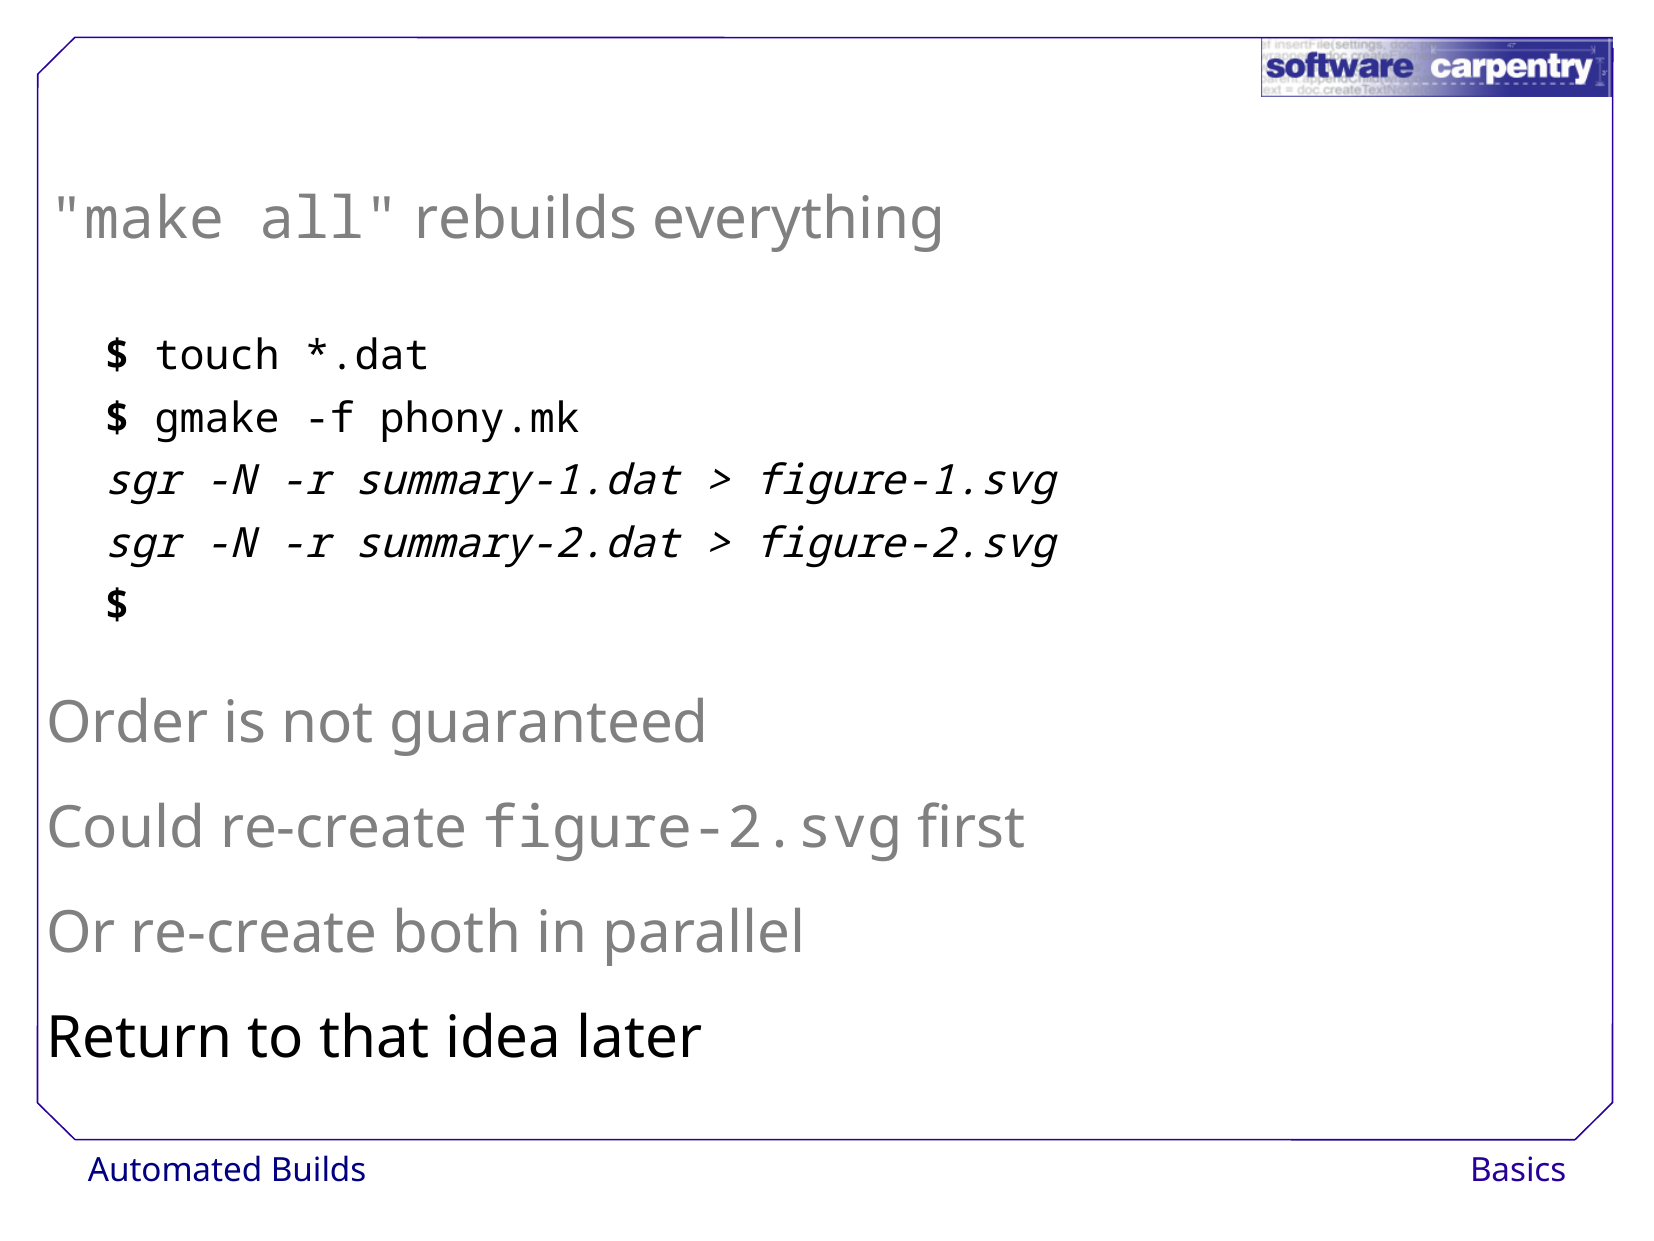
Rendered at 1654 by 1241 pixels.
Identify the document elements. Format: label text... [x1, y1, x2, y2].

text_box Order is not guaranteed Could re-create figure-2.svg first Or re-create both in parallel Return to that idea later [31, 641, 1191, 1077]
text_box $ touch *.dat $ gmake -f phony.mk sgr -N -r summary-1.dat > figure-1.svg sgr -N -r summary-2.dat > figure-2.svg $ [89, 308, 1512, 637]
text_box "make all" rebuilds everything [35, 138, 1111, 259]
picture [1261, 39, 1613, 97]
